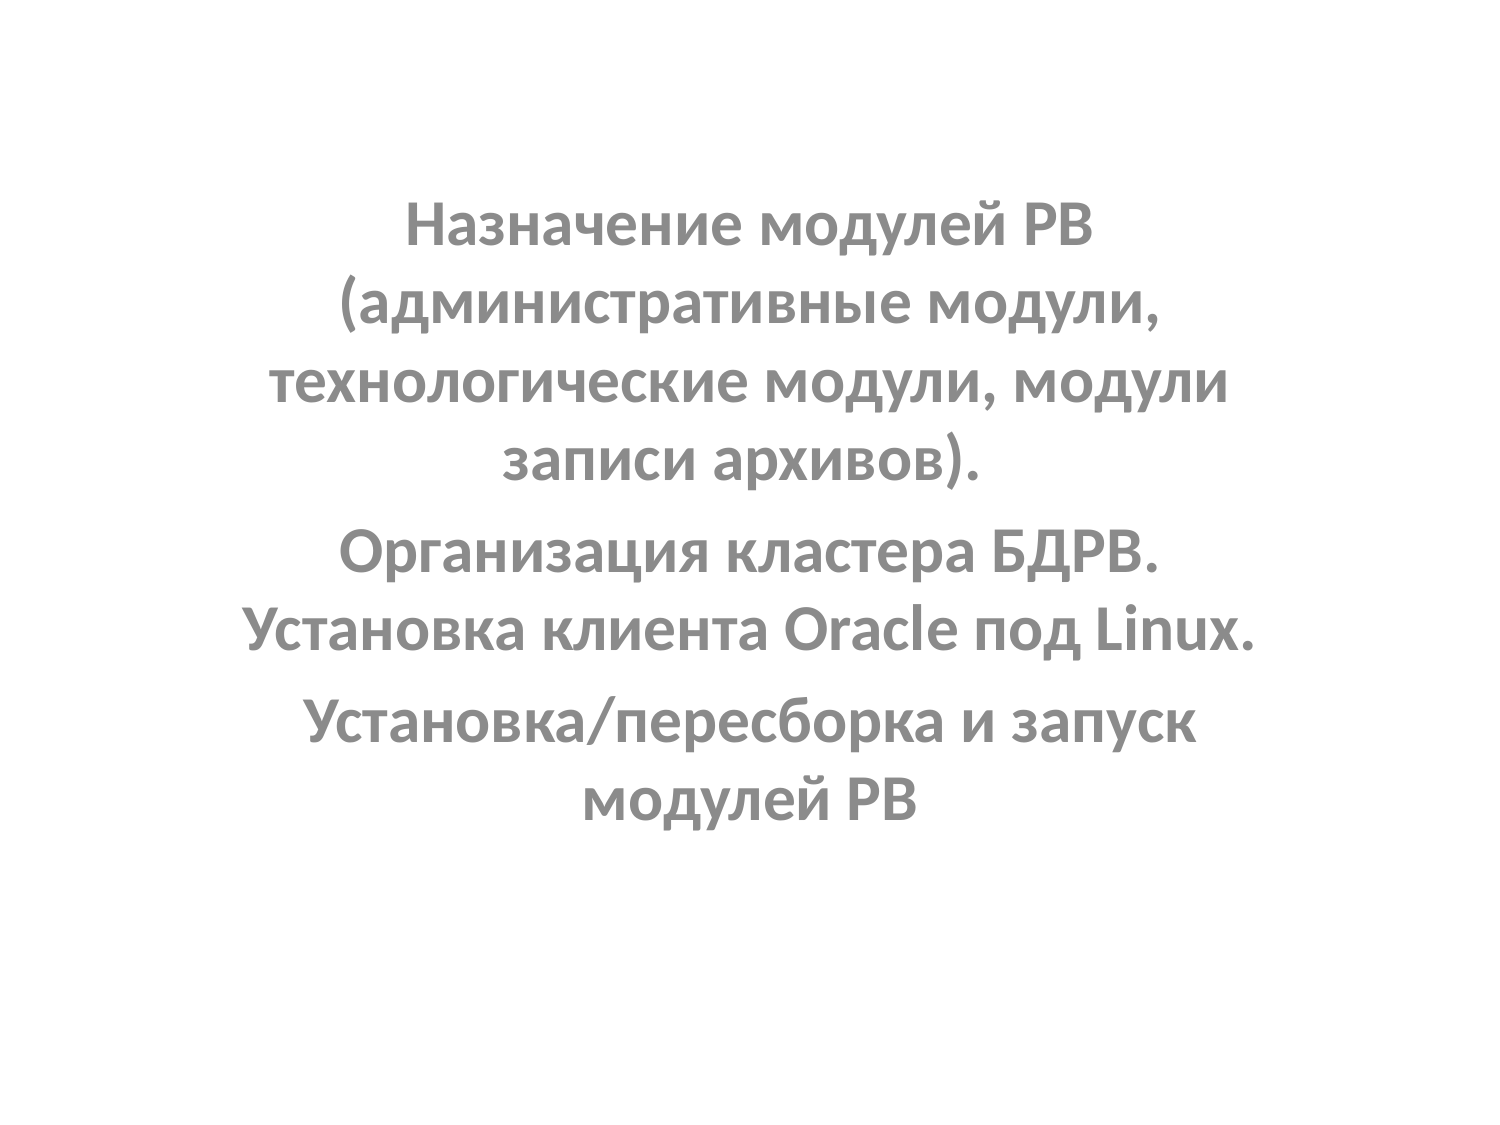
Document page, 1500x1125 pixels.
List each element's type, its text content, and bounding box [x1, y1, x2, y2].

subtitle Назначение модулей РВ (административные модули, технологические модули, модули записи архивов). Организация кластера БДРВ. Установка клиента Oracle под Linux. Установка/пересборка и запуск модулей РВ [225, 172, 1275, 925]
